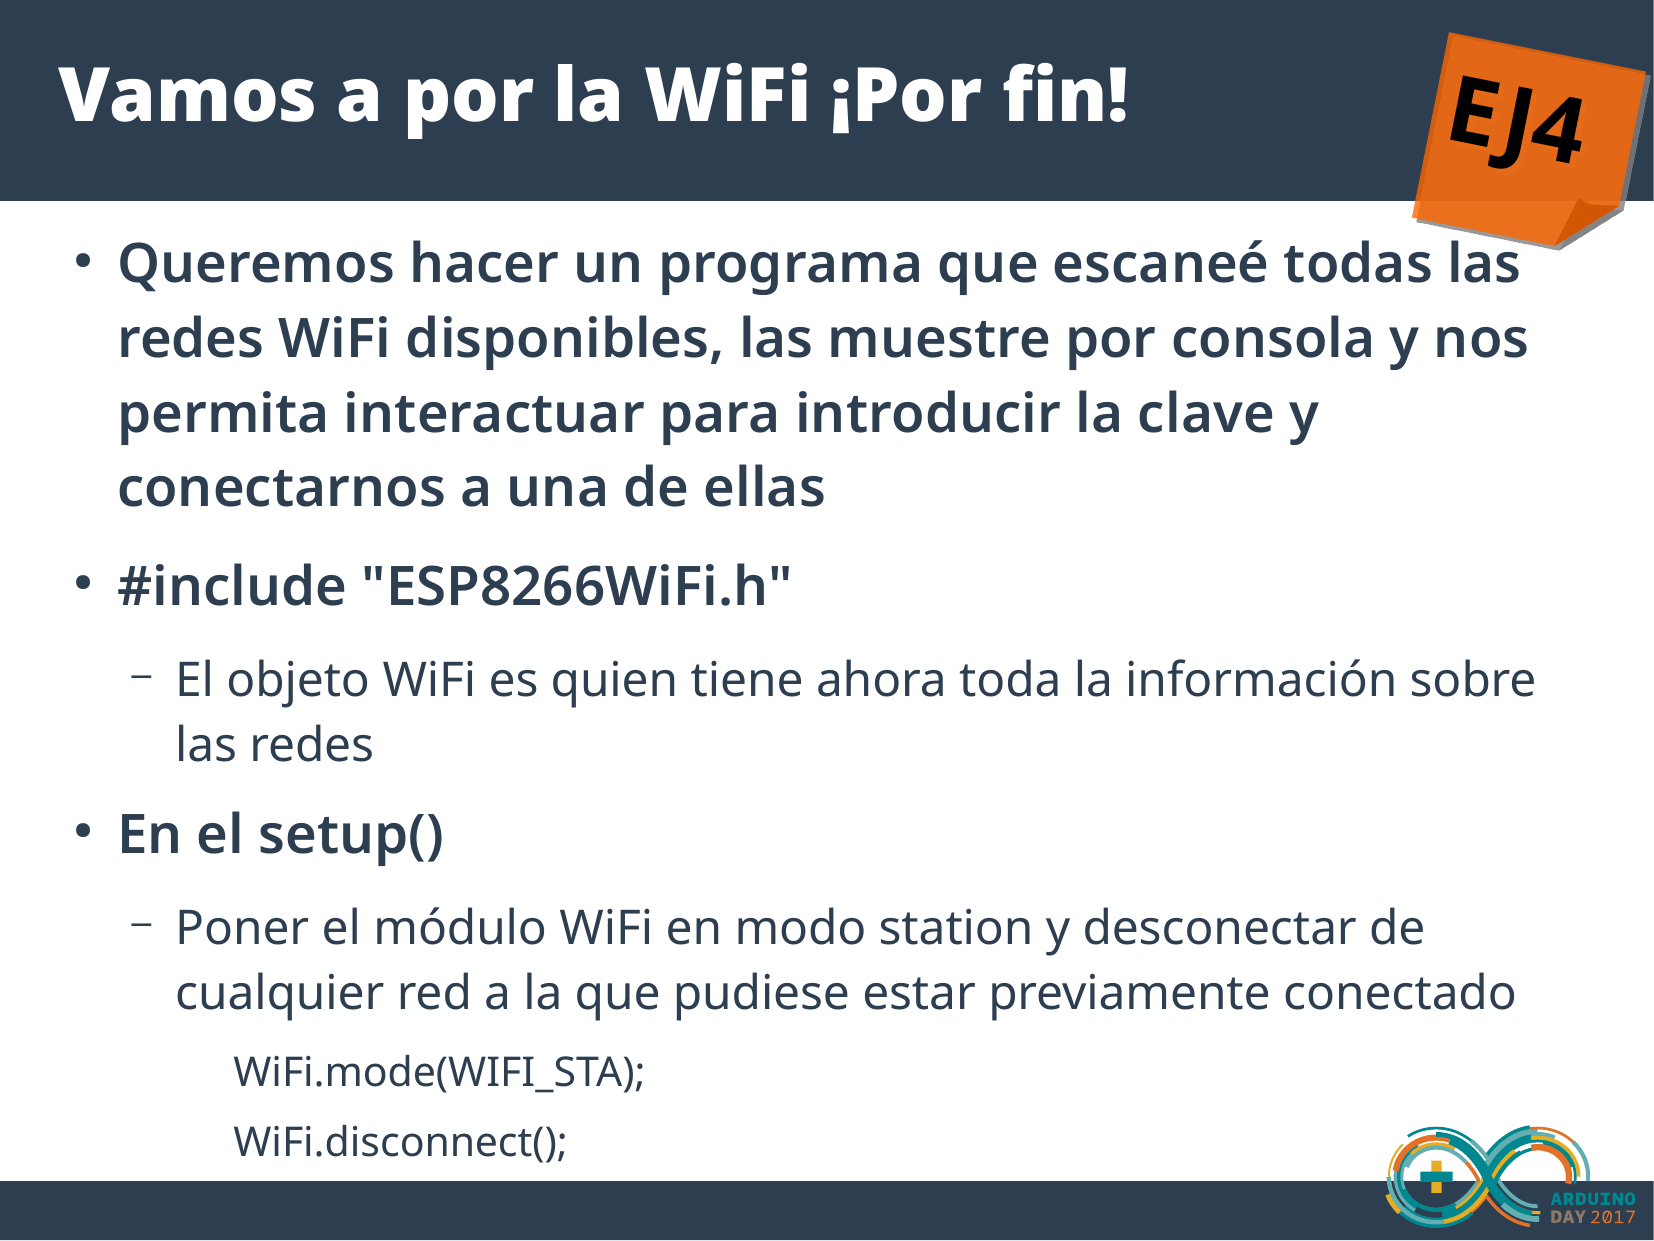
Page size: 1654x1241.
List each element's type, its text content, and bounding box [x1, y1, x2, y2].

text_box EJ4 [1411, 32, 1646, 246]
title Vamos a por la WiFi ¡Por fin! [59, 13, 1595, 172]
list Queremos hacer un programa que escaneé todas las redes WiFi disponibles, las muestre por consola y nos permita interactuar para introducir la clave y conectarnos a una de ellas #include "ESP8266WiFi.h" El objeto WiFi es quien tiene ahora toda la información sobre las redes En el setup() Poner el módulo WiFi en modo station y desconectar de cualquier red a la que pudiese estar previamente conectado WiFi.mode(WIFI_STA); WiFi.disconnect(); [59, 224, 1595, 1170]
